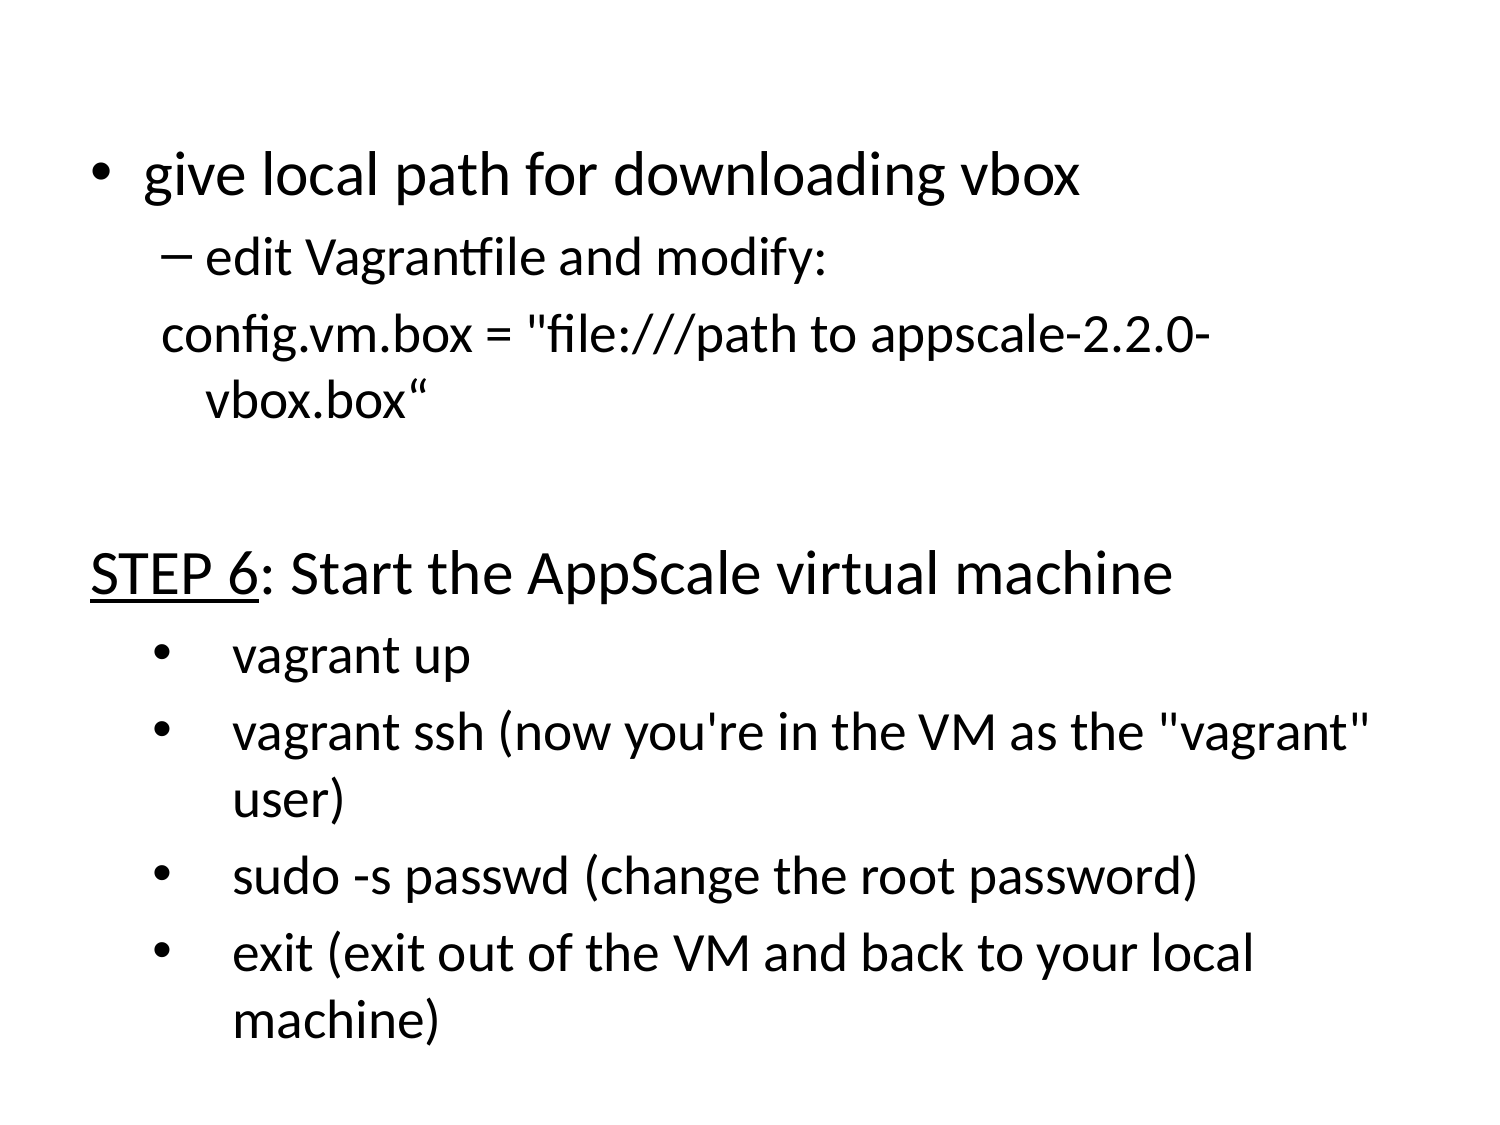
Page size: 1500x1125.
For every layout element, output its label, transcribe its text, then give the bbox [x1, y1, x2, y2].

list give local path for downloading vbox edit Vagrantfile and modify: config.vm.box = "file:///path to appscale-2.2.0-vbox.box“ STEP 6: Start the AppScale virtual machine vagrant up vagrant ssh (now you're in the VM as the "vagrant" user) sudo -s passwd (change the root password) exit (exit out of the VM and back to your local machine) [75, 125, 1425, 1063]
